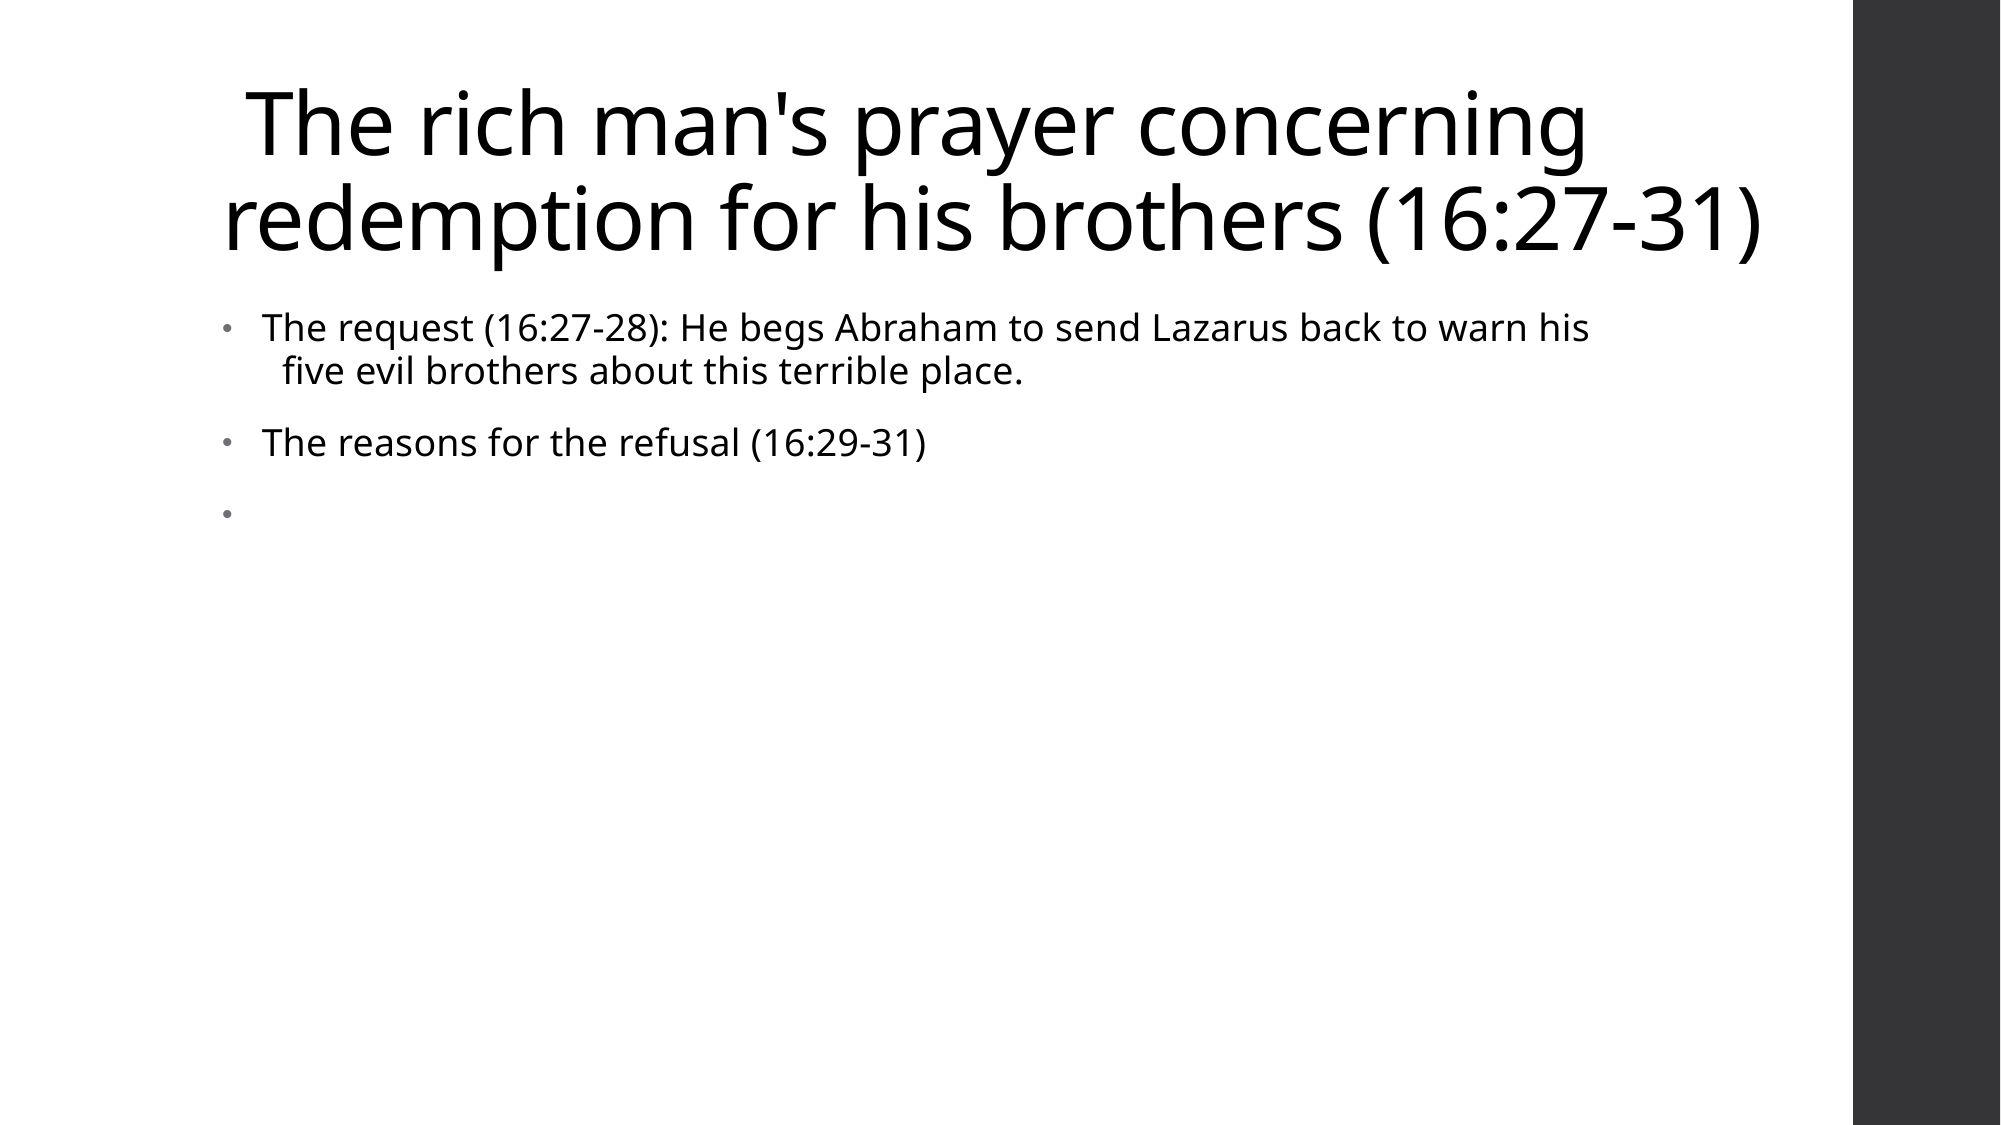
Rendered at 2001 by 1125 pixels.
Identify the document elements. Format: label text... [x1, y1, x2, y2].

list The request (16:27-28): He begs Abraham to send Lazarus back to warn his five evil brothers about this terrible place. The reasons for the refusal (16:29-31) [206, 299, 1617, 1014]
title The rich man's prayer concerning redemption for his brothers (16:27-31) [206, 60, 1797, 278]
